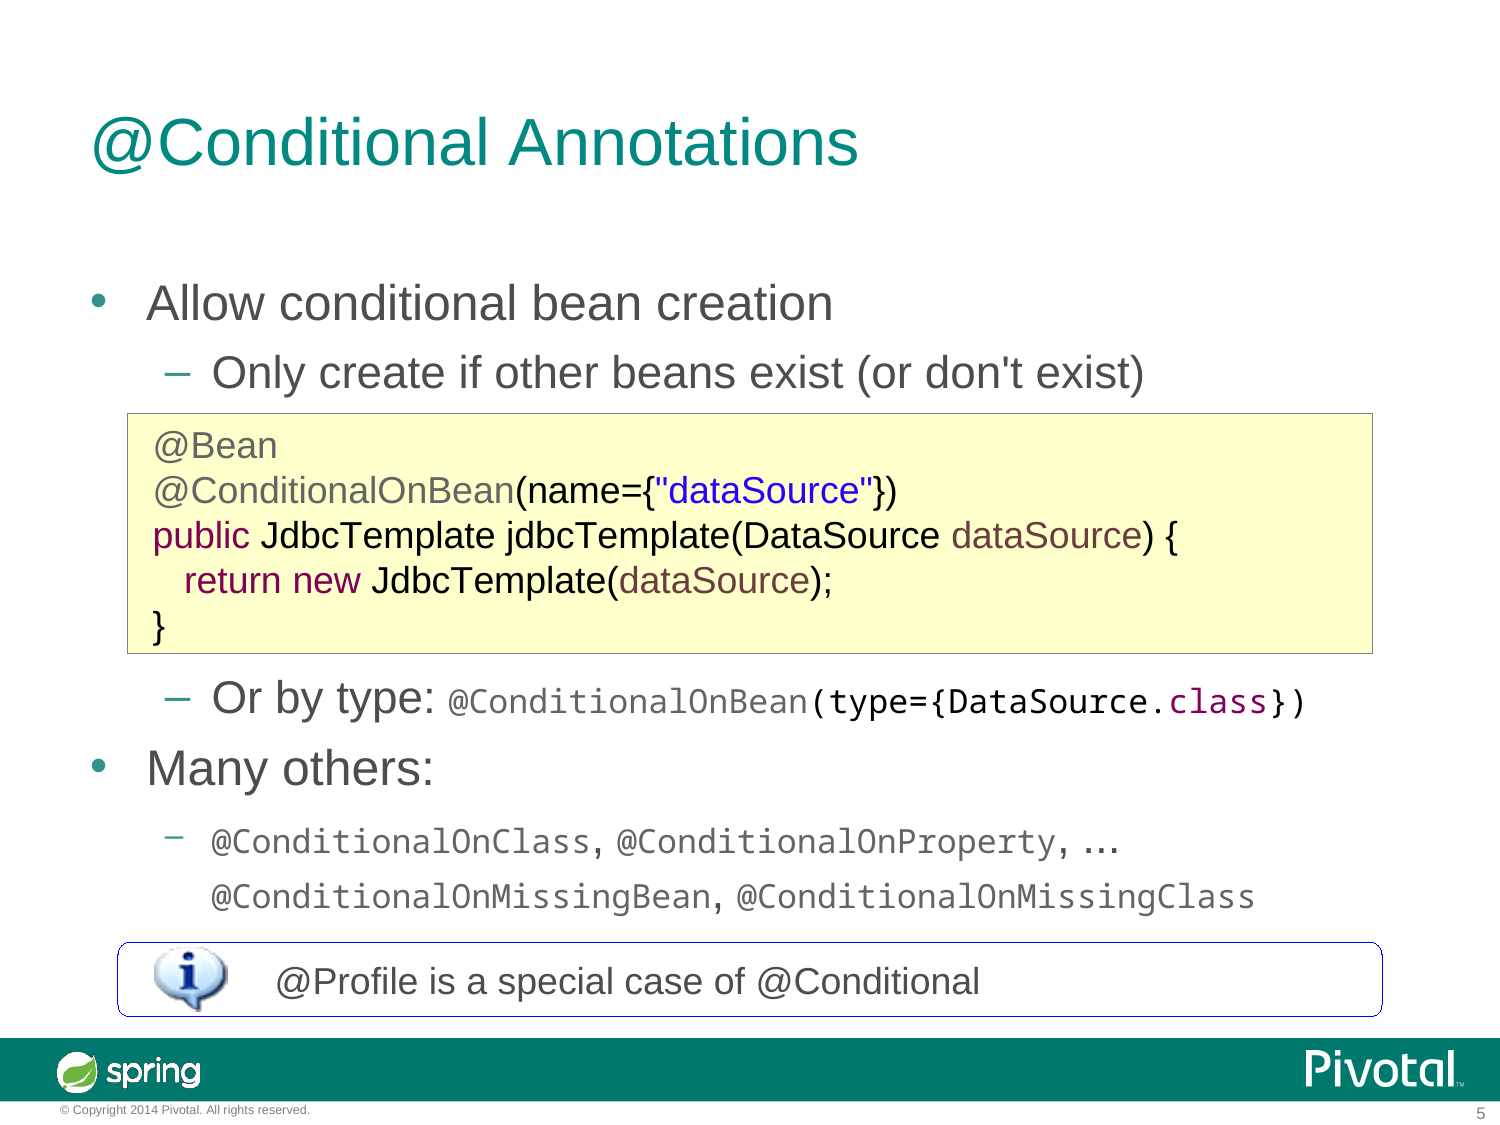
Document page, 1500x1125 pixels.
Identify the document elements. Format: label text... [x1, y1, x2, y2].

text_box @Profile is a special case of @Conditional [136, 949, 1010, 1010]
text_box [117, 942, 1383, 1017]
text_box @Bean @ConditionalOnBean(name={"dataSource"}) public JdbcTemplate jdbcTemplate(DataSource dataSource) { return new JdbcTemplate(dataSource); } [127, 413, 1373, 654]
picture [1306, 1050, 1464, 1087]
title @Conditional Annotations [75, 45, 1426, 233]
picture [32, 1041, 210, 1103]
list Allow conditional bean creation Only create if other beans exist (or don't exist) Or by type: @ConditionalOnBean(type={DataSource.class}) Many others: @ConditionalOnClass, @ConditionalOnProperty, ... @ConditionalOnMissingBean, @ConditionalOnMissingClass [75, 262, 1426, 978]
